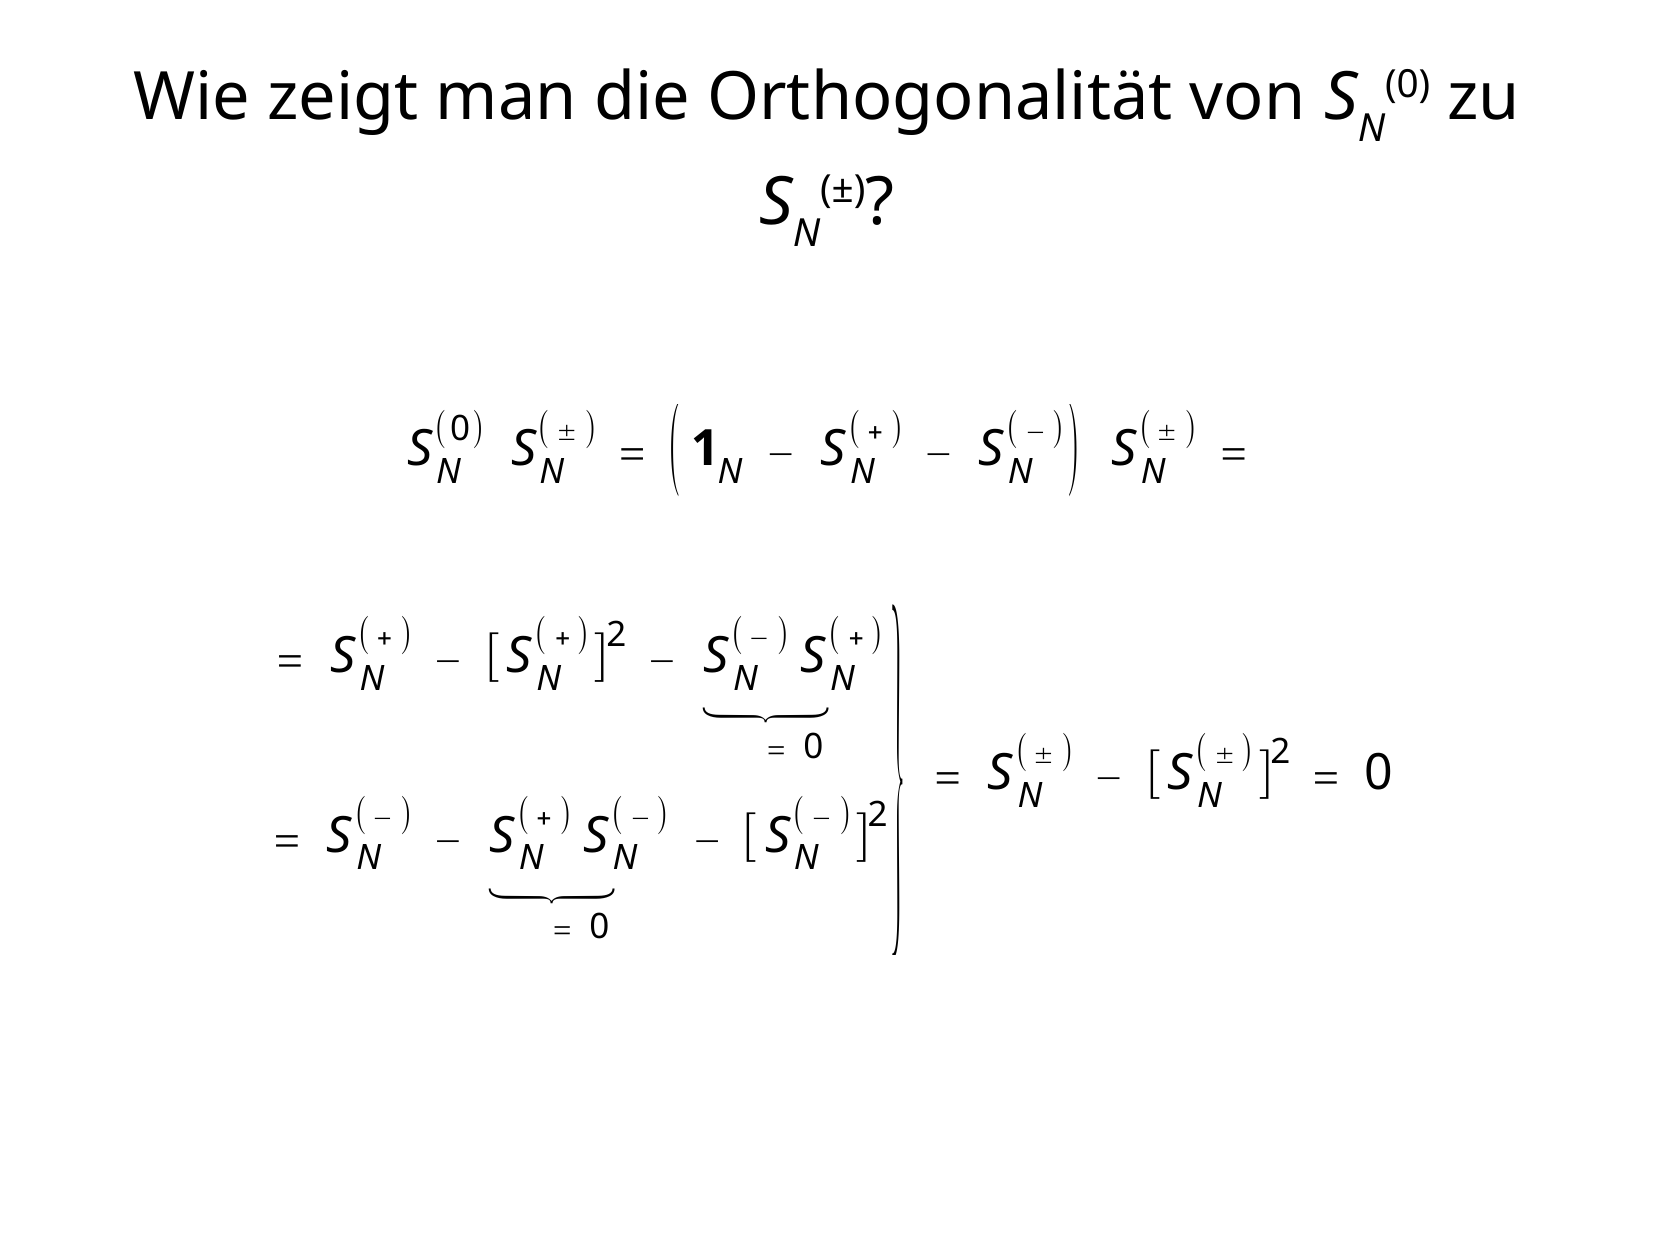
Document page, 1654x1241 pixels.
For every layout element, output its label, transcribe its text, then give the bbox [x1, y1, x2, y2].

title Wie zeigt man die Orthogonalität von SN(0) zu SN(±)? [82, 49, 1571, 257]
chart [256, 404, 1397, 955]
